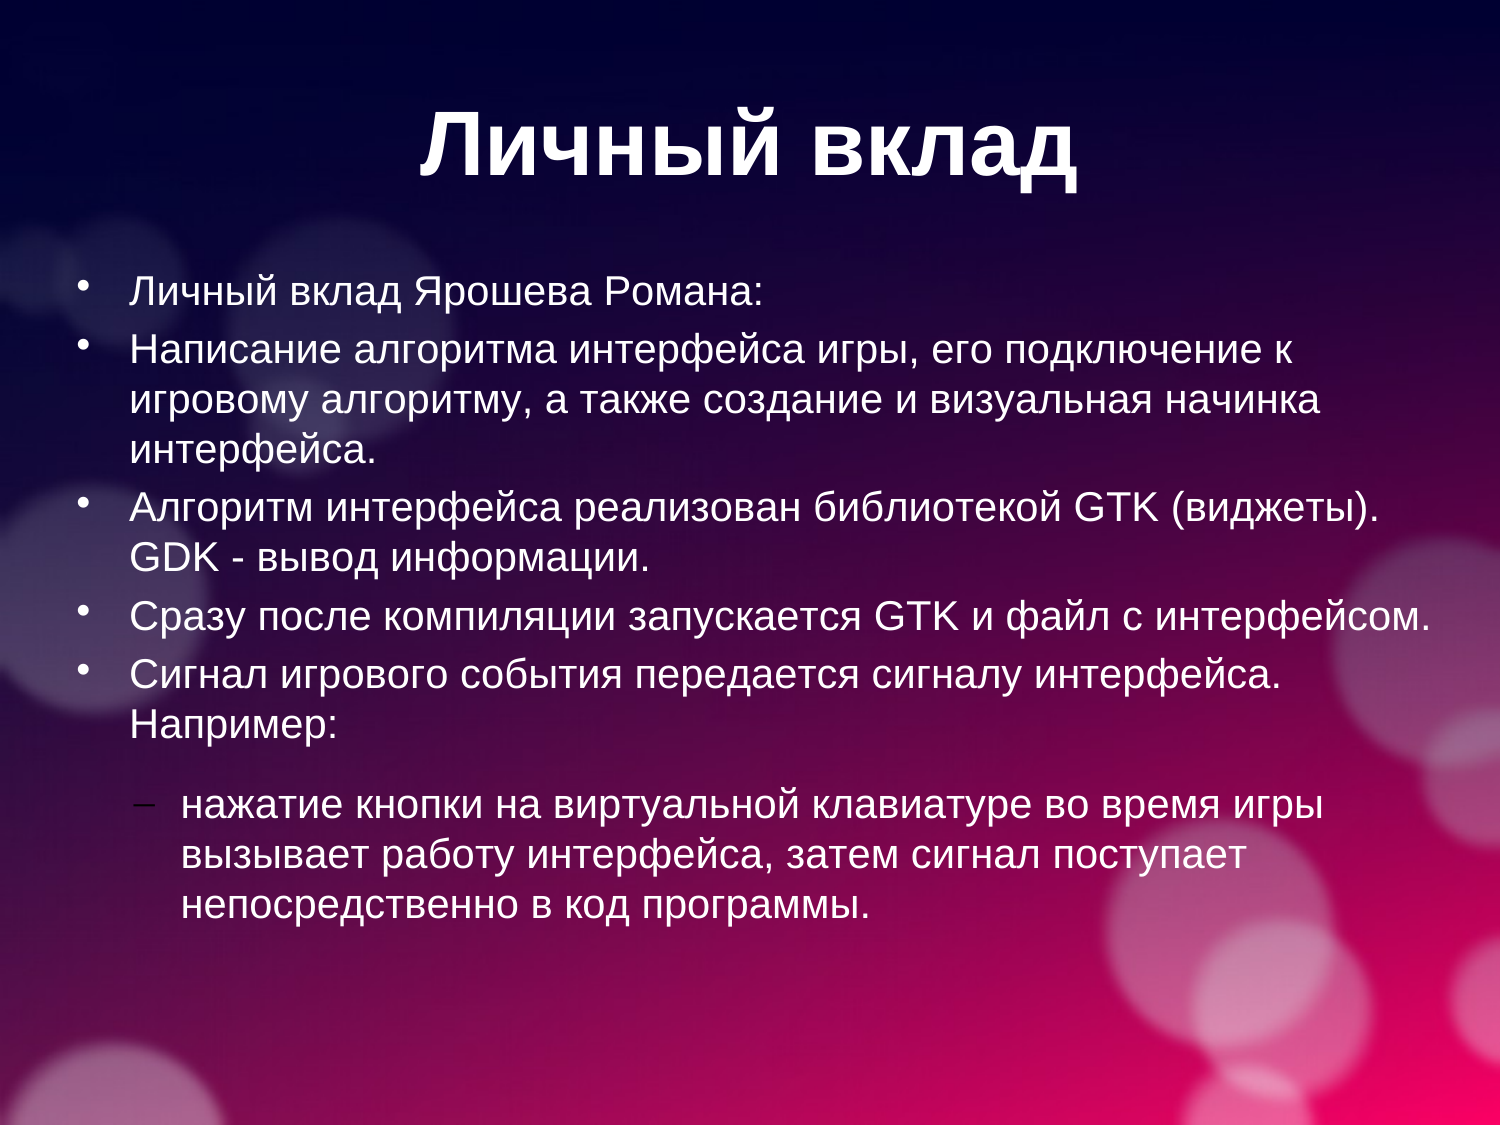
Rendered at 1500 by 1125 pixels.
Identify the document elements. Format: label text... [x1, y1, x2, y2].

text_box Личный вклад Ярошева Романа: Написание алгоритма интерфейса игры, его подключение к игровому алгоритму, а также создание и визуальная начинка интерфейса. Алгоритм интерфейса реализован библиотекой GTK (виджеты). GDK - вывод информации. Сразу после компиляции запускается GTK и файл с интерфейсом. Сигнал игрового события передается сигналу интерфейса. Например: нажатие кнопки на виртуальной клавиатуре во время игры вызывает работу интерфейса, затем сигнал поступает непосредственно в код программы. [59, 263, 1453, 1125]
text_box Личный вклад [75, 44, 1426, 233]
picture [0, 0, 1500, 1125]
